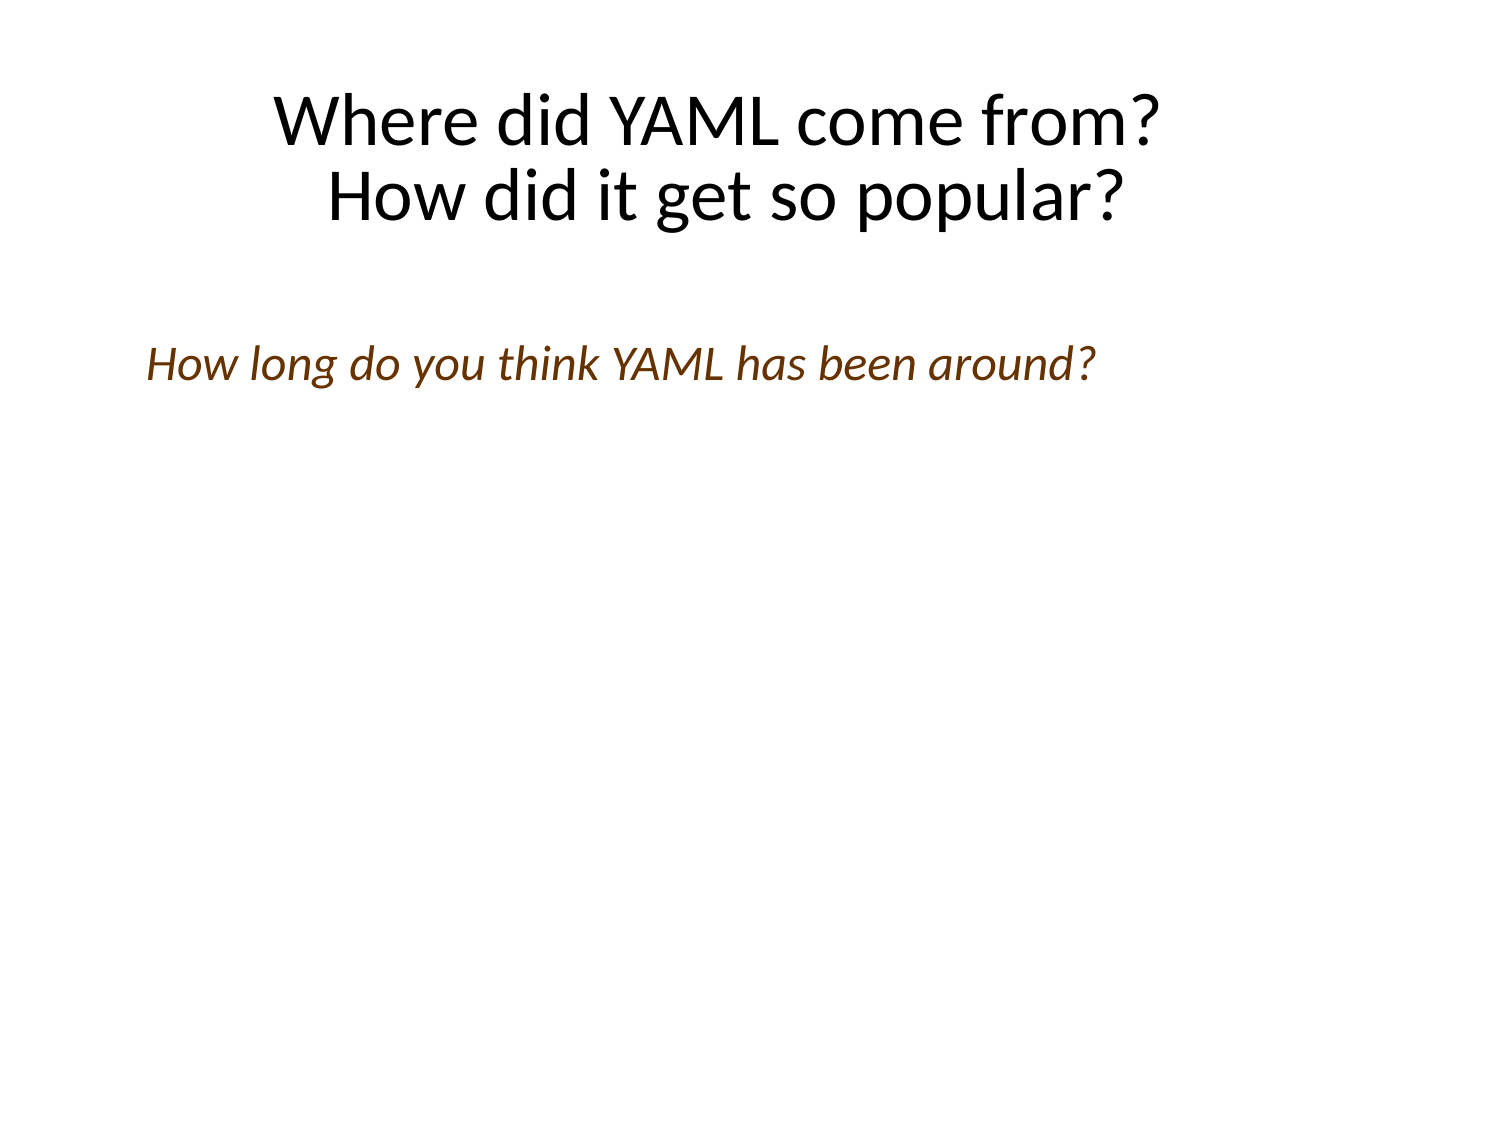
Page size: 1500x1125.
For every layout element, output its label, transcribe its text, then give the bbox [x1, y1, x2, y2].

title Where did YAML come from? How did it get so popular? [90, 43, 1365, 263]
list How long do you think YAML has been around? [75, 263, 1395, 916]
